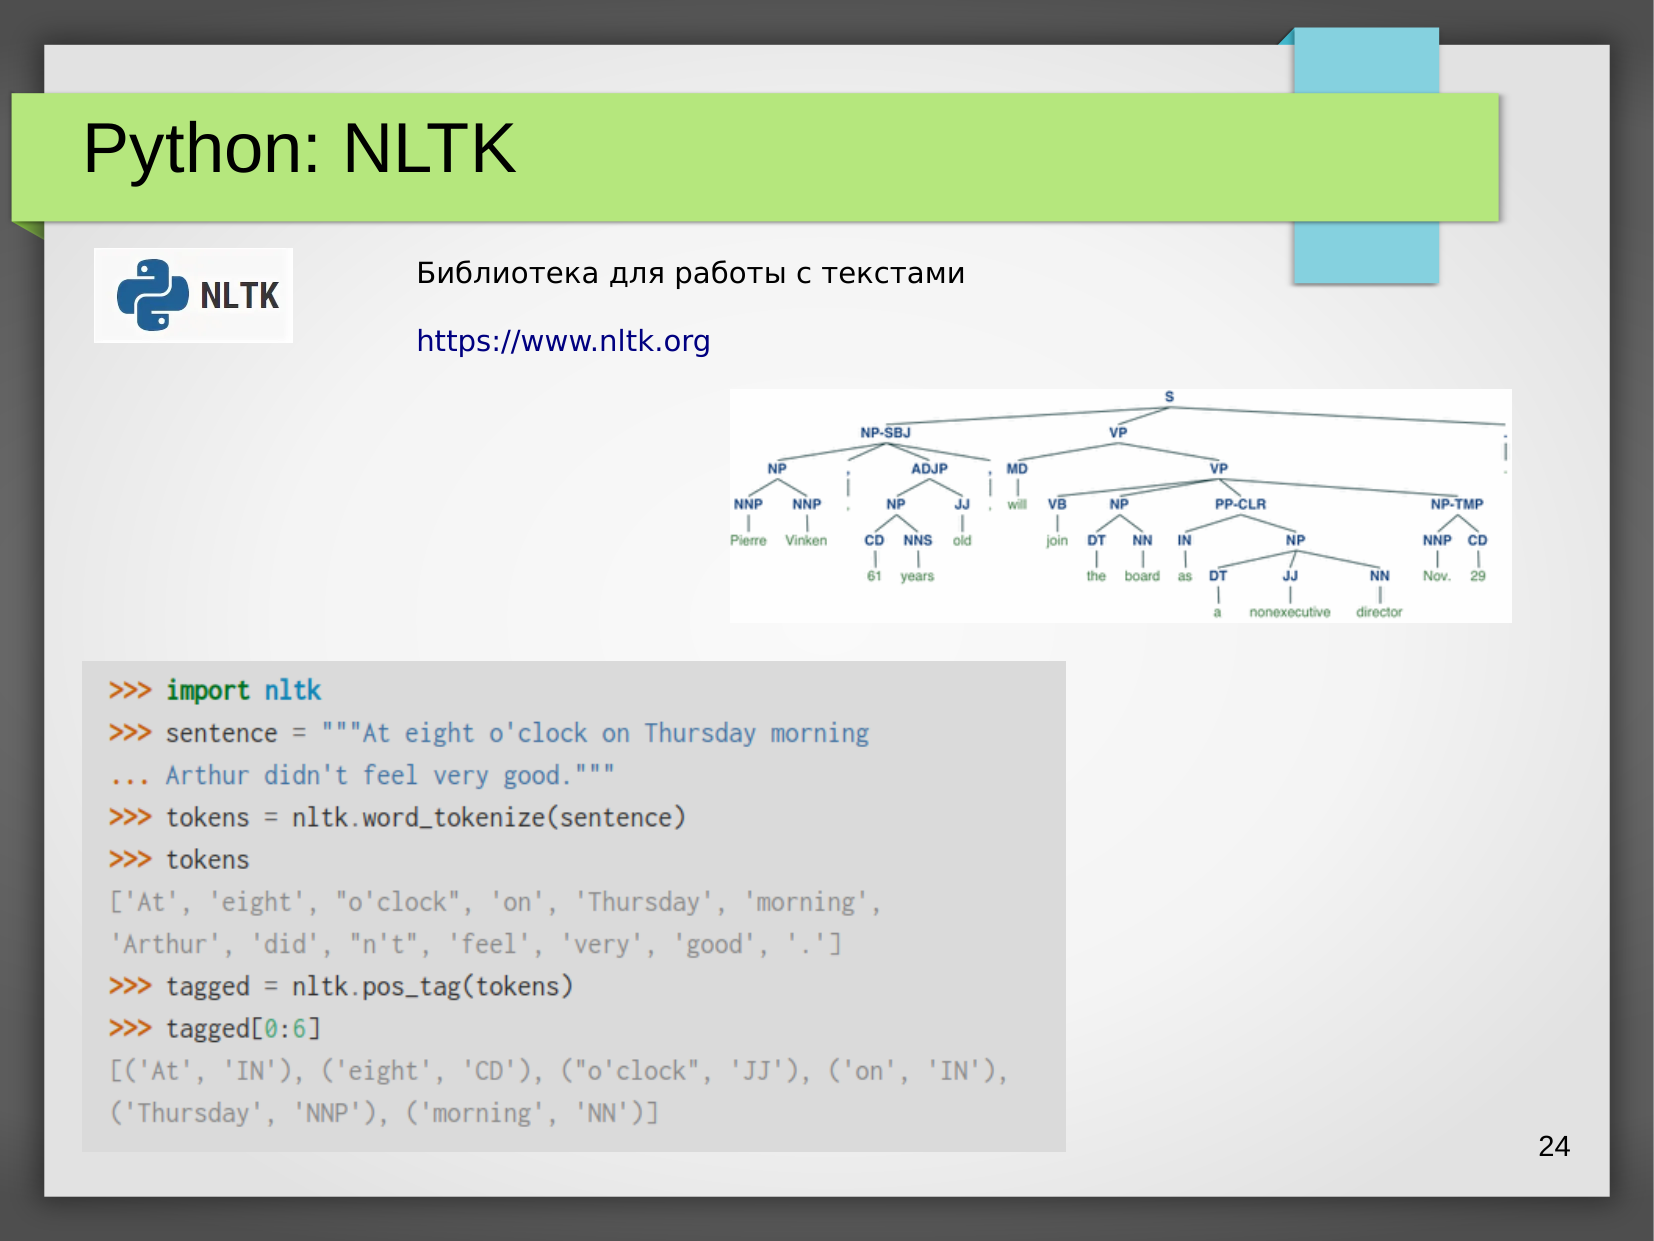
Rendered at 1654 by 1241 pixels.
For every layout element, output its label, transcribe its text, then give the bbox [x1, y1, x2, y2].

text_box Библиотека для работы с текстами https://www.nltk.org [401, 248, 1111, 367]
title Python: NLTK [82, 106, 1264, 190]
picture [0, 0, 1654, 1241]
